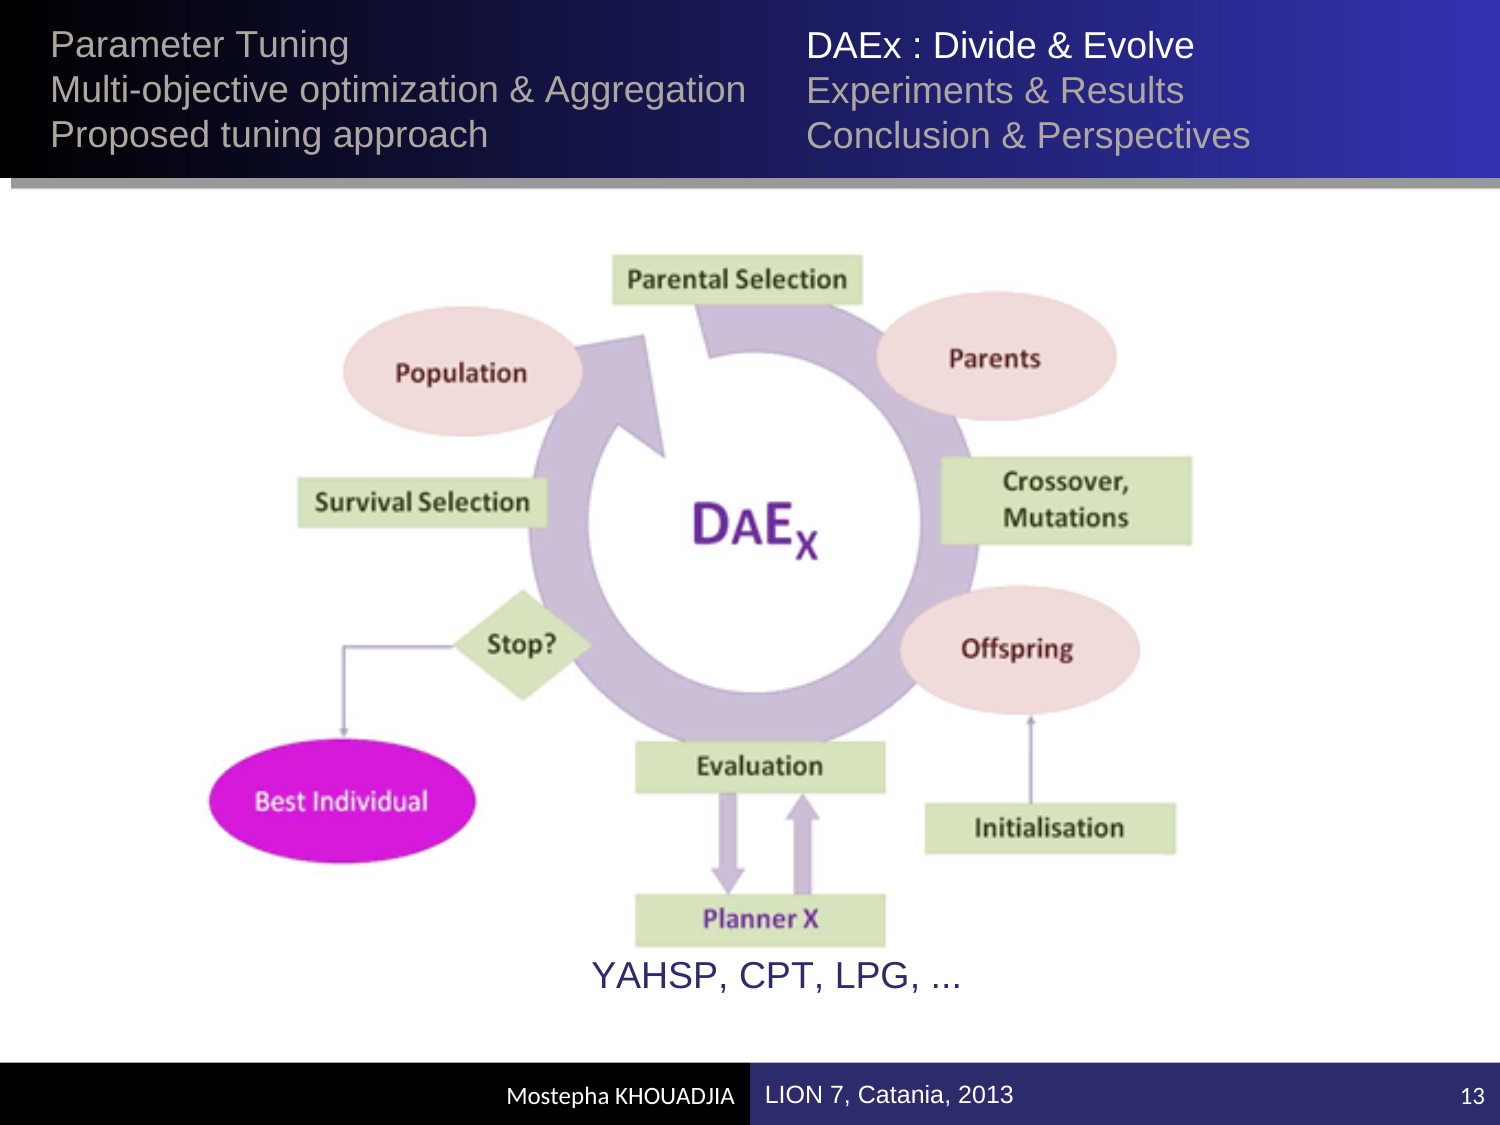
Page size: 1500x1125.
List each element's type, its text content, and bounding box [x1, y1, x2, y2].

text_box Parameter Tuning Multi-objective optimization & Aggregation Proposed tuning approach [35, 12, 815, 519]
text_box YAHSP, CPT, LPG, ... [576, 944, 978, 1004]
picture [188, 224, 1222, 981]
text_box DAEx : Divide & Evolve Experiments & Results Conclusion & Perspectives [815, 13, 1500, 164]
